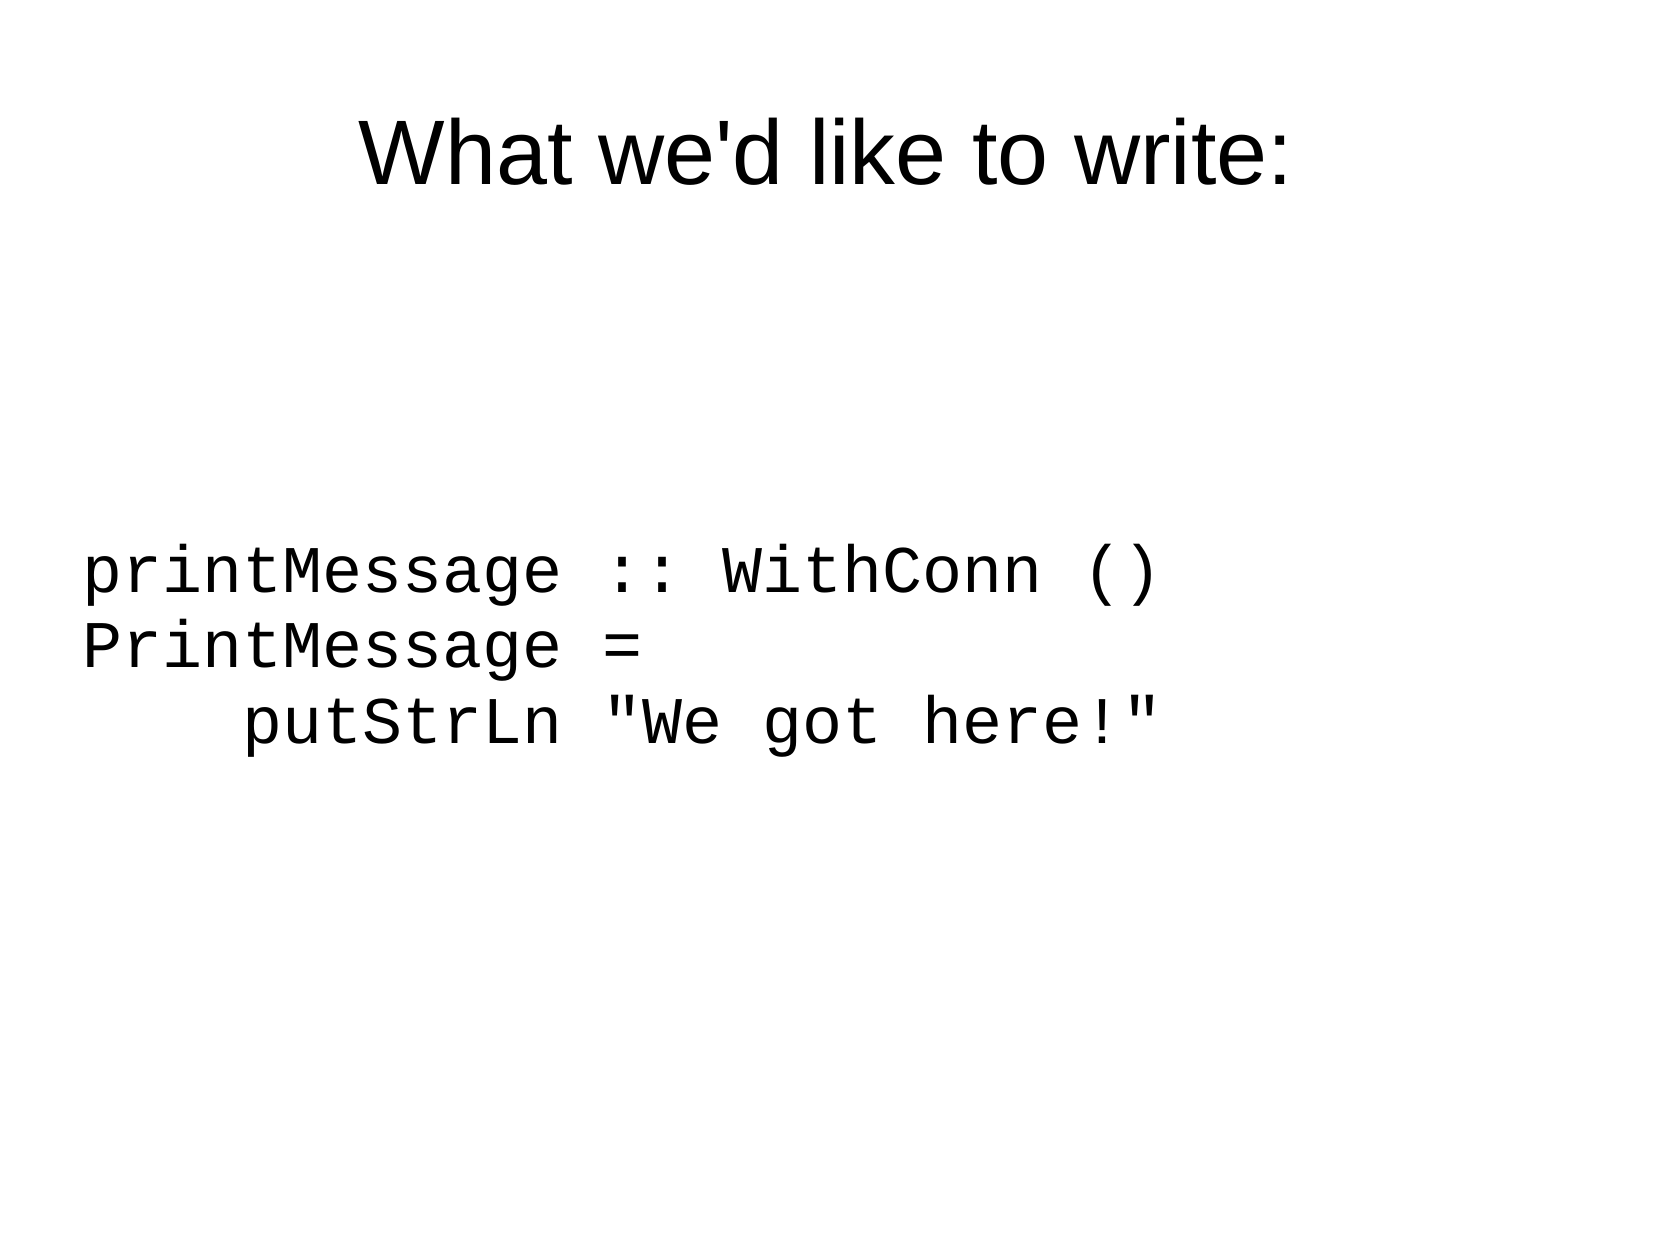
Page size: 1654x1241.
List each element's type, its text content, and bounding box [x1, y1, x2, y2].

title What we'd like to write: [82, 49, 1571, 257]
subtitle printMessage :: WithConn () PrintMessage = putStrLn "We got here!" [82, 290, 1571, 1010]
